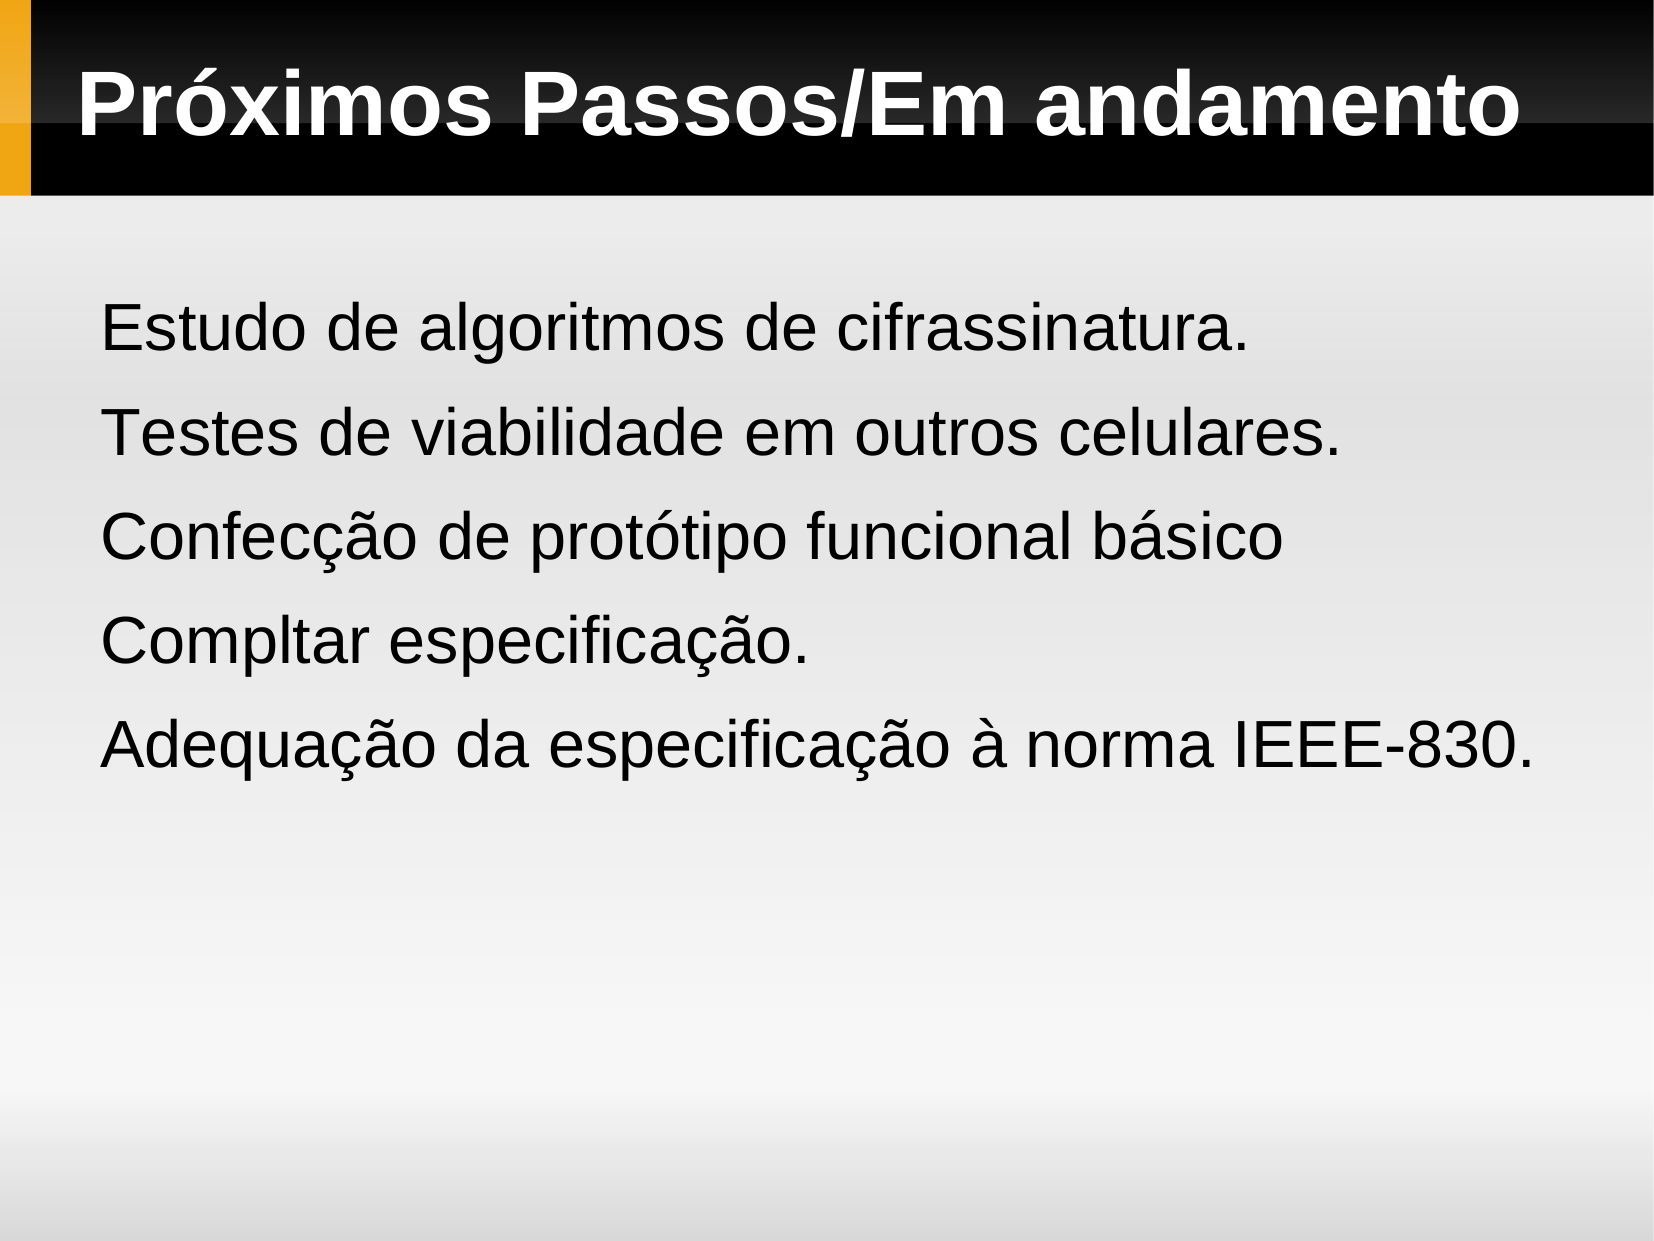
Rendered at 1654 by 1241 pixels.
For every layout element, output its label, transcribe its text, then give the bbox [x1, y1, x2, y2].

list Estudo de algoritmos de cifrassinatura. Testes de viabilidade em outros celulares. Confecção de protótipo funcional básico Compltar especificação. Adequação da especificação à norma IEEE-830. [82, 290, 1571, 1094]
title Próximos Passos/Em andamento [76, 7, 1565, 200]
picture [0, 0, 1654, 1241]
